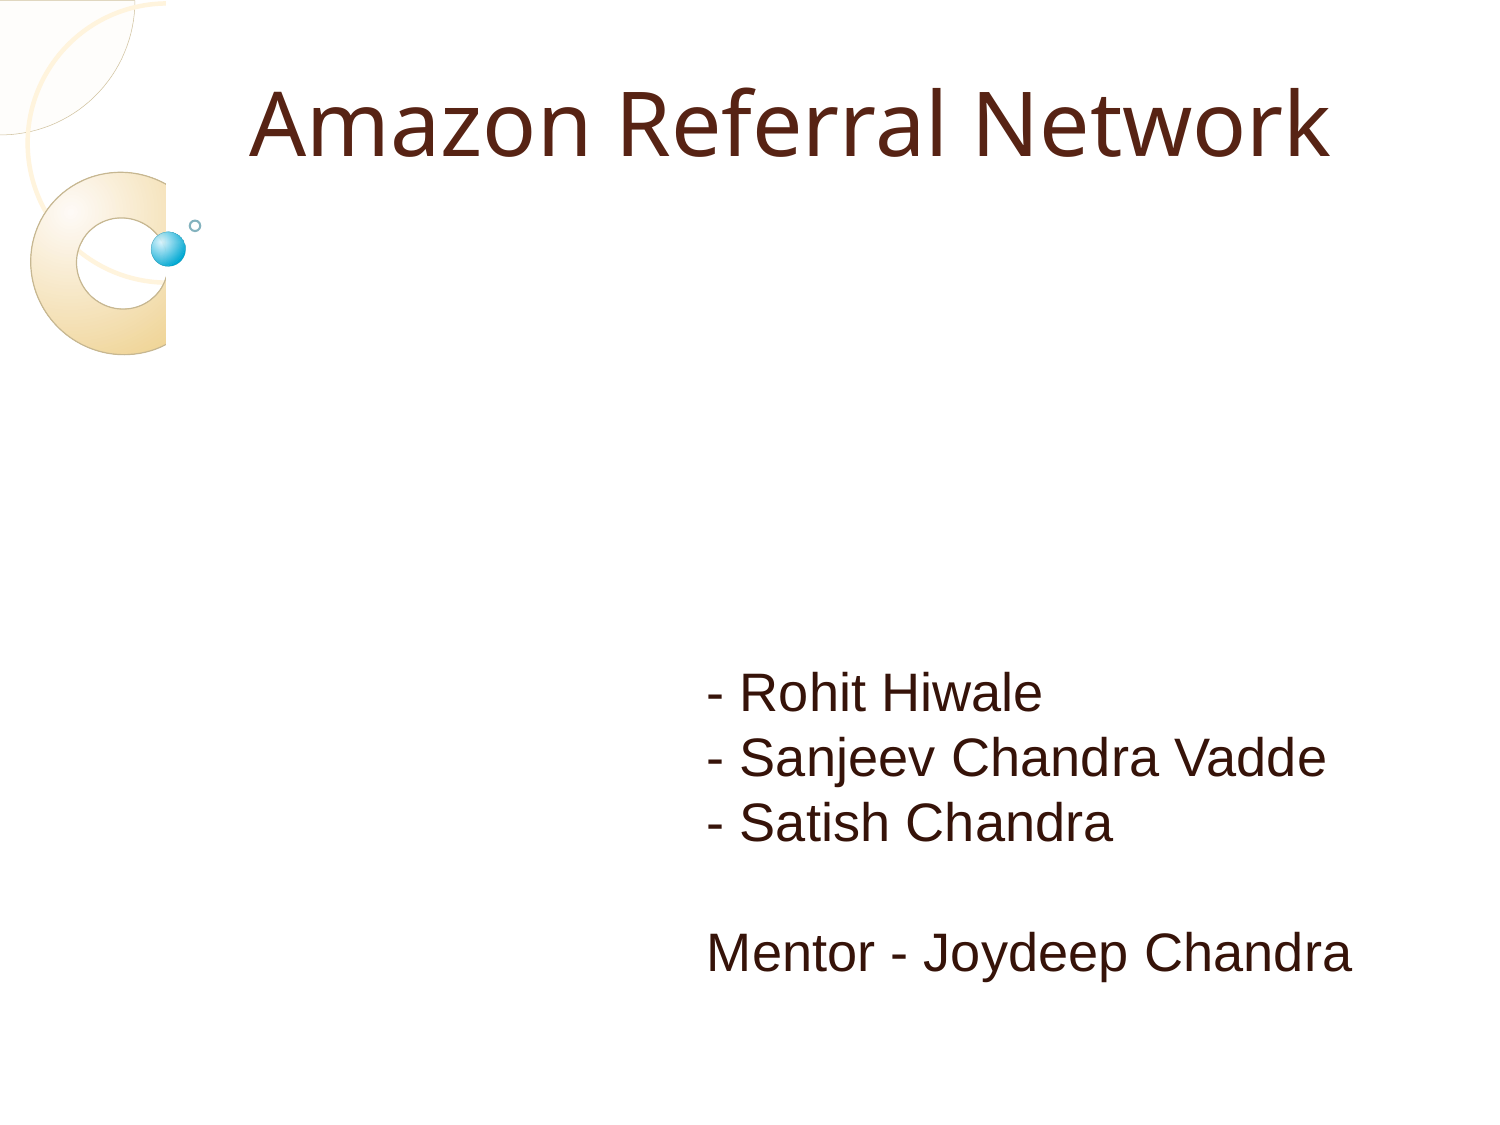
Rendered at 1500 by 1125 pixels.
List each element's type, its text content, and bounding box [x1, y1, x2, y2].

subtitle - Rohit Hiwale - Sanjeev Chandra Vadde - Satish Chandra Mentor - Joydeep Chandra [687, 650, 1400, 1038]
title Amazon Referral Network [234, 59, 1450, 301]
